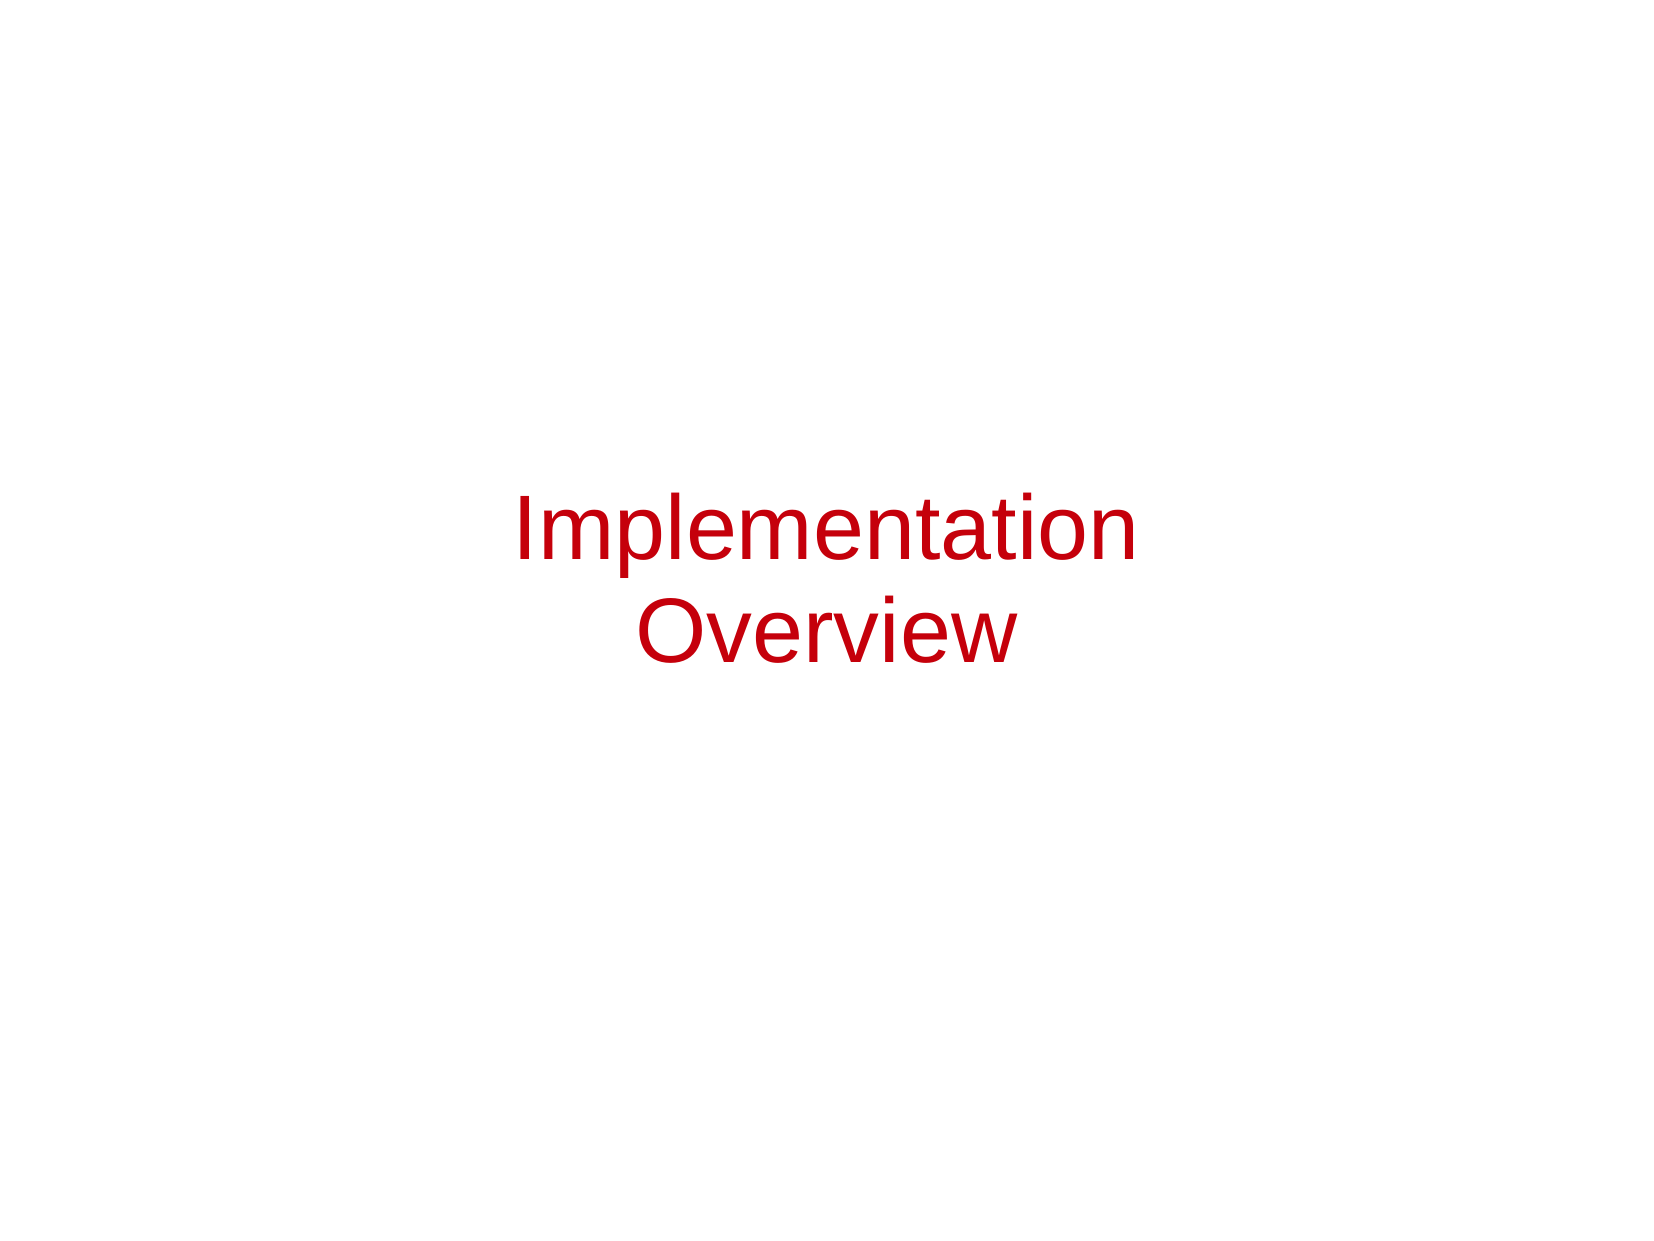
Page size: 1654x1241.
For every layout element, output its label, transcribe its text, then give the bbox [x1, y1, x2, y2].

subtitle Implementation Overview [82, 49, 1571, 1109]
